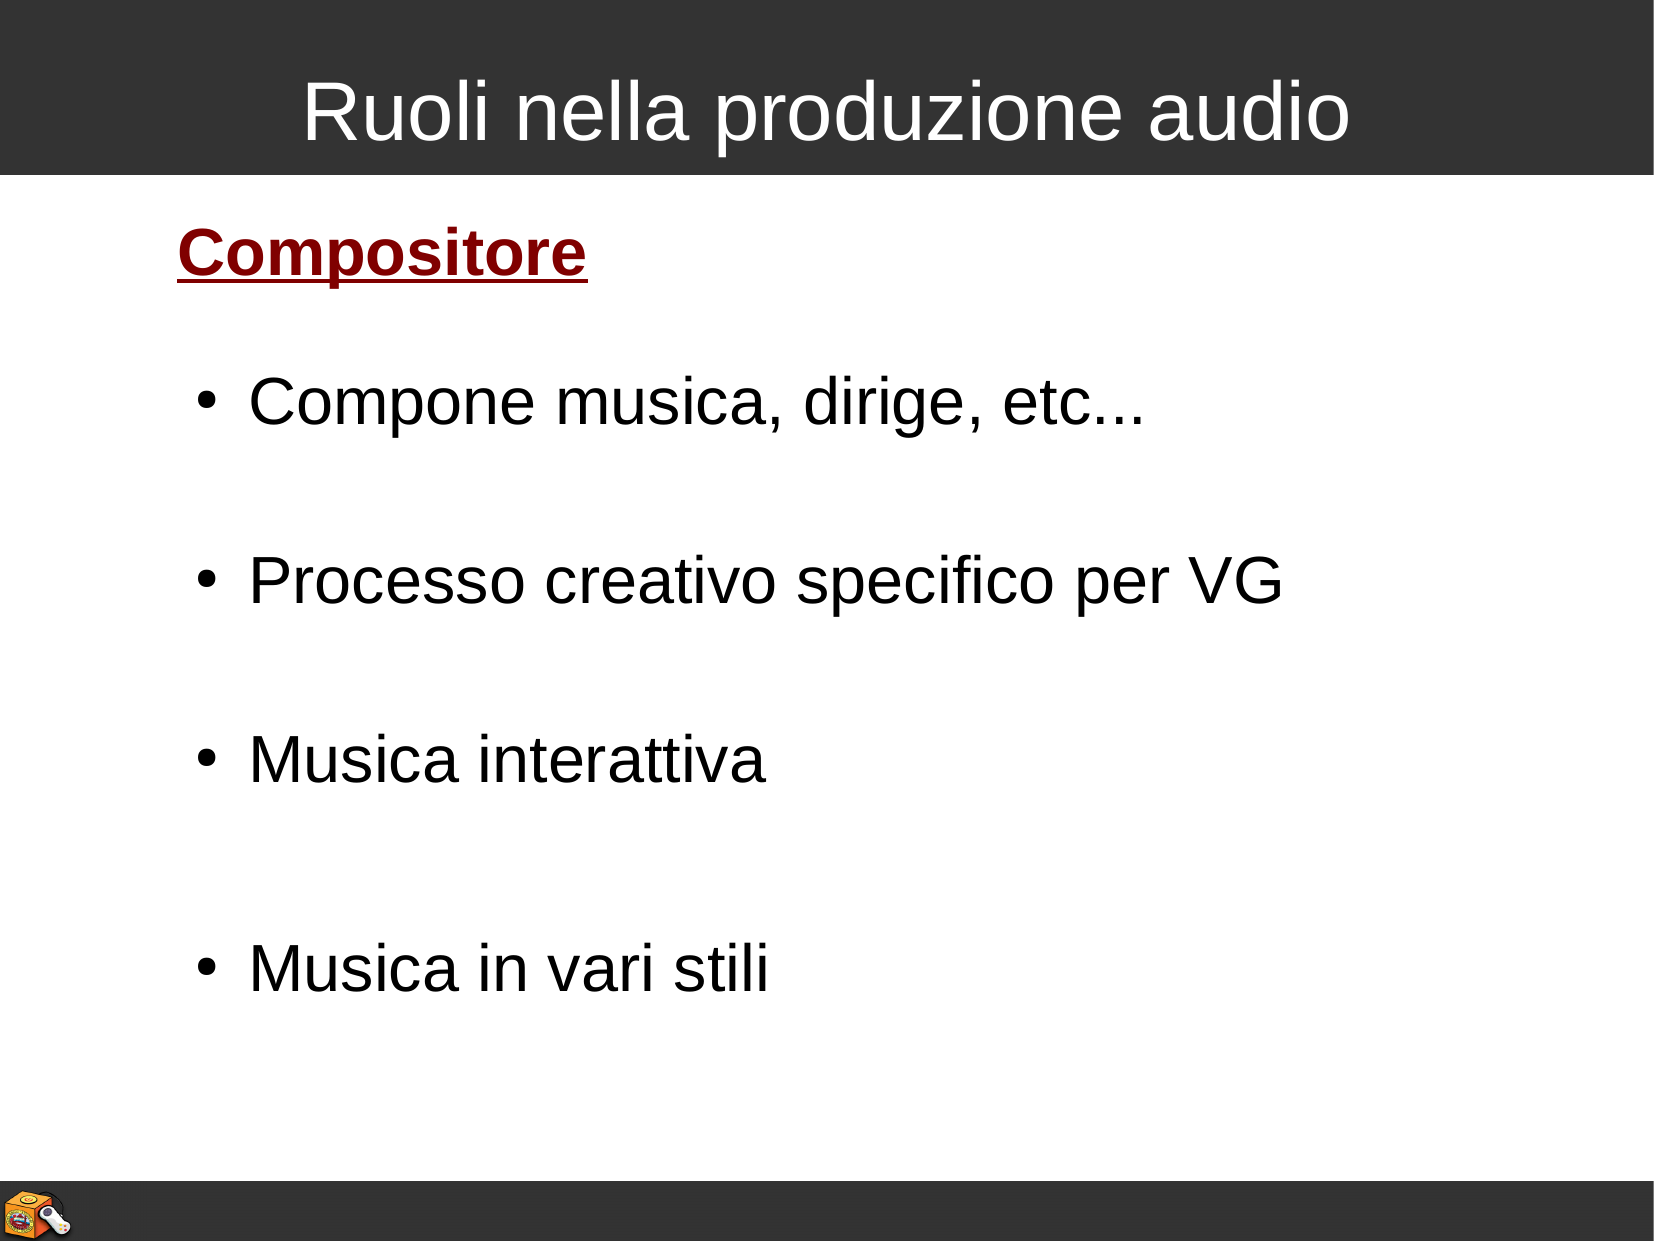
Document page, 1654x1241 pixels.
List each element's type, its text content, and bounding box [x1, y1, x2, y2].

subtitle Compositore Compone musica, dirige, etc... Processo creativo specifico per VG Musica interattiva Musica in vari stili [177, 214, 1418, 1006]
picture [0, 0, 1654, 175]
picture [0, 1181, 1654, 1241]
title Ruoli nella produzione audio [82, 15, 1571, 208]
